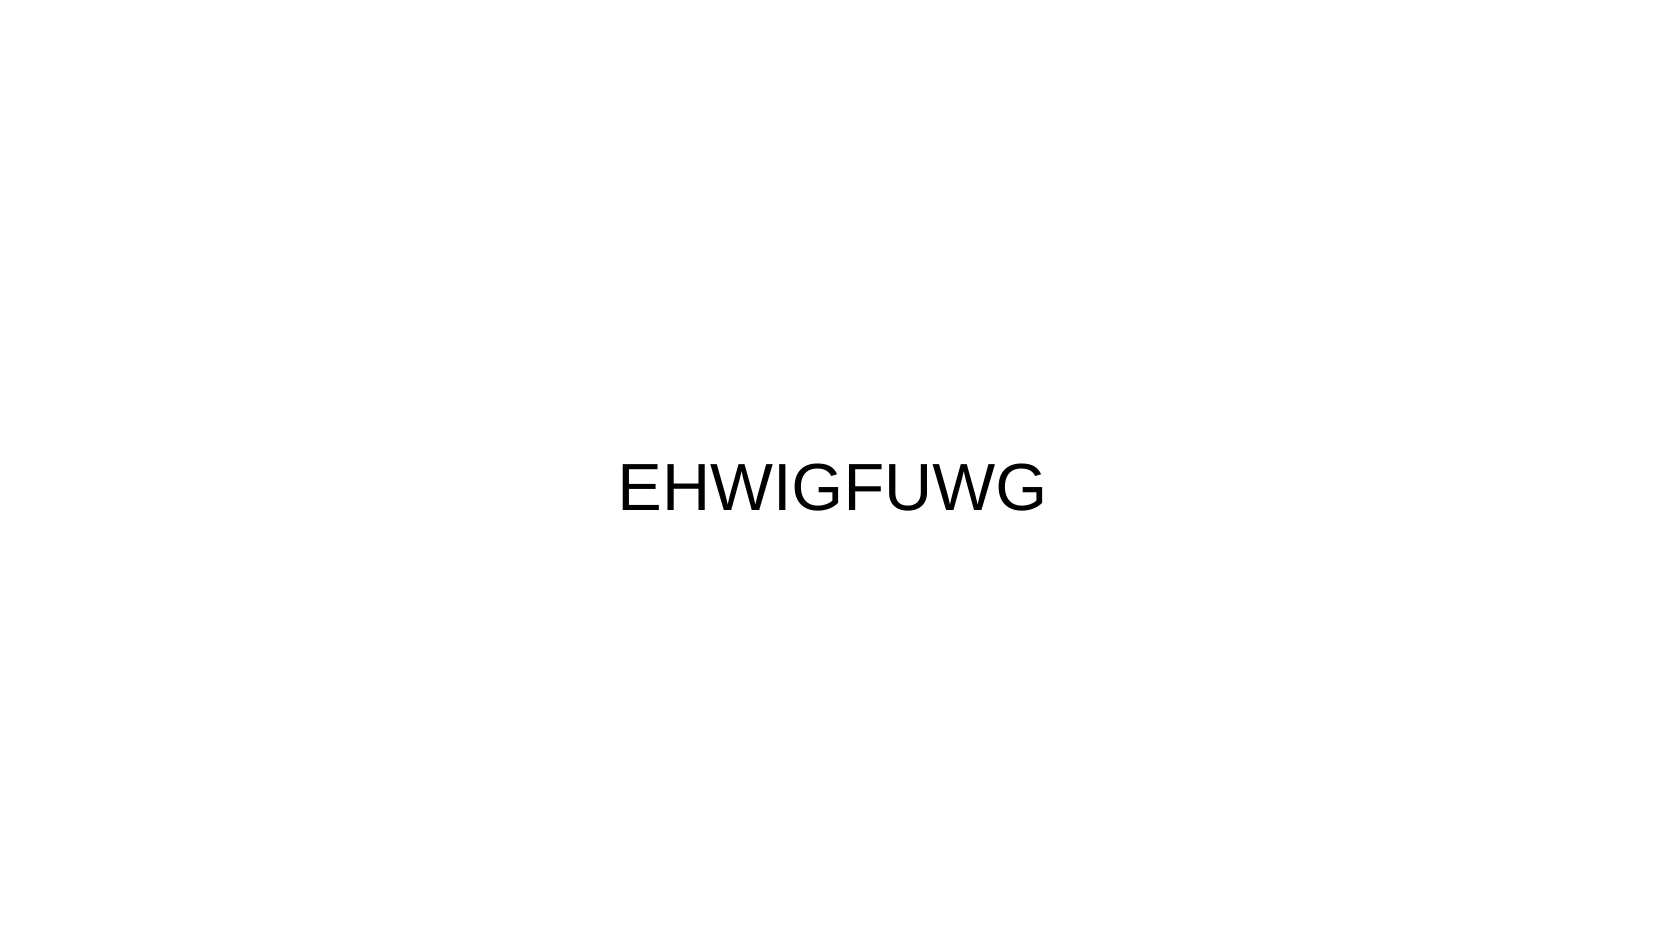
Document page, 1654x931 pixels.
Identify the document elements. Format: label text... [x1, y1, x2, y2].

subtitle EHWIGFUWG [88, 217, 1577, 758]
